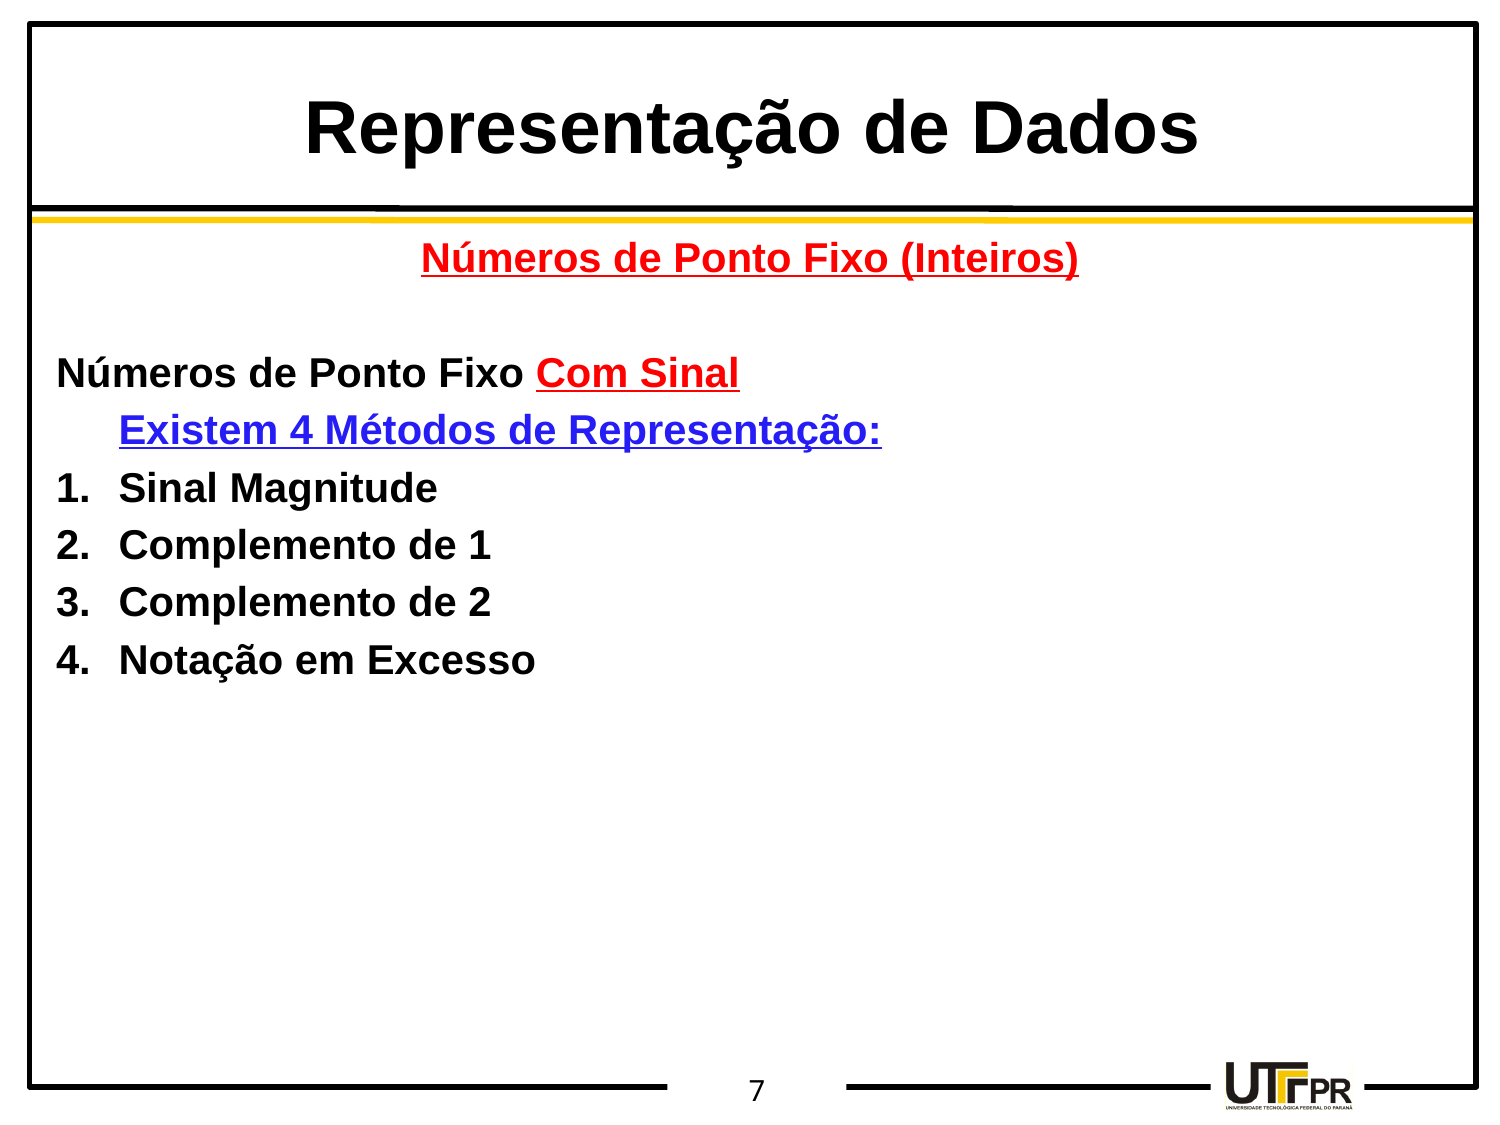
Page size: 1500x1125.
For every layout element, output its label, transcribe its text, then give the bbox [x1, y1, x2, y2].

list Números de Ponto Fixo (Inteiros) Números de Ponto Fixo Com Sinal Existem 4 Métodos de Representação: Sinal Magnitude Complemento de 1 Complemento de 2 Notação em Excesso [41, 231, 1459, 1001]
title Representação de Dados [29, 85, 1477, 180]
picture [1225, 1062, 1353, 1110]
